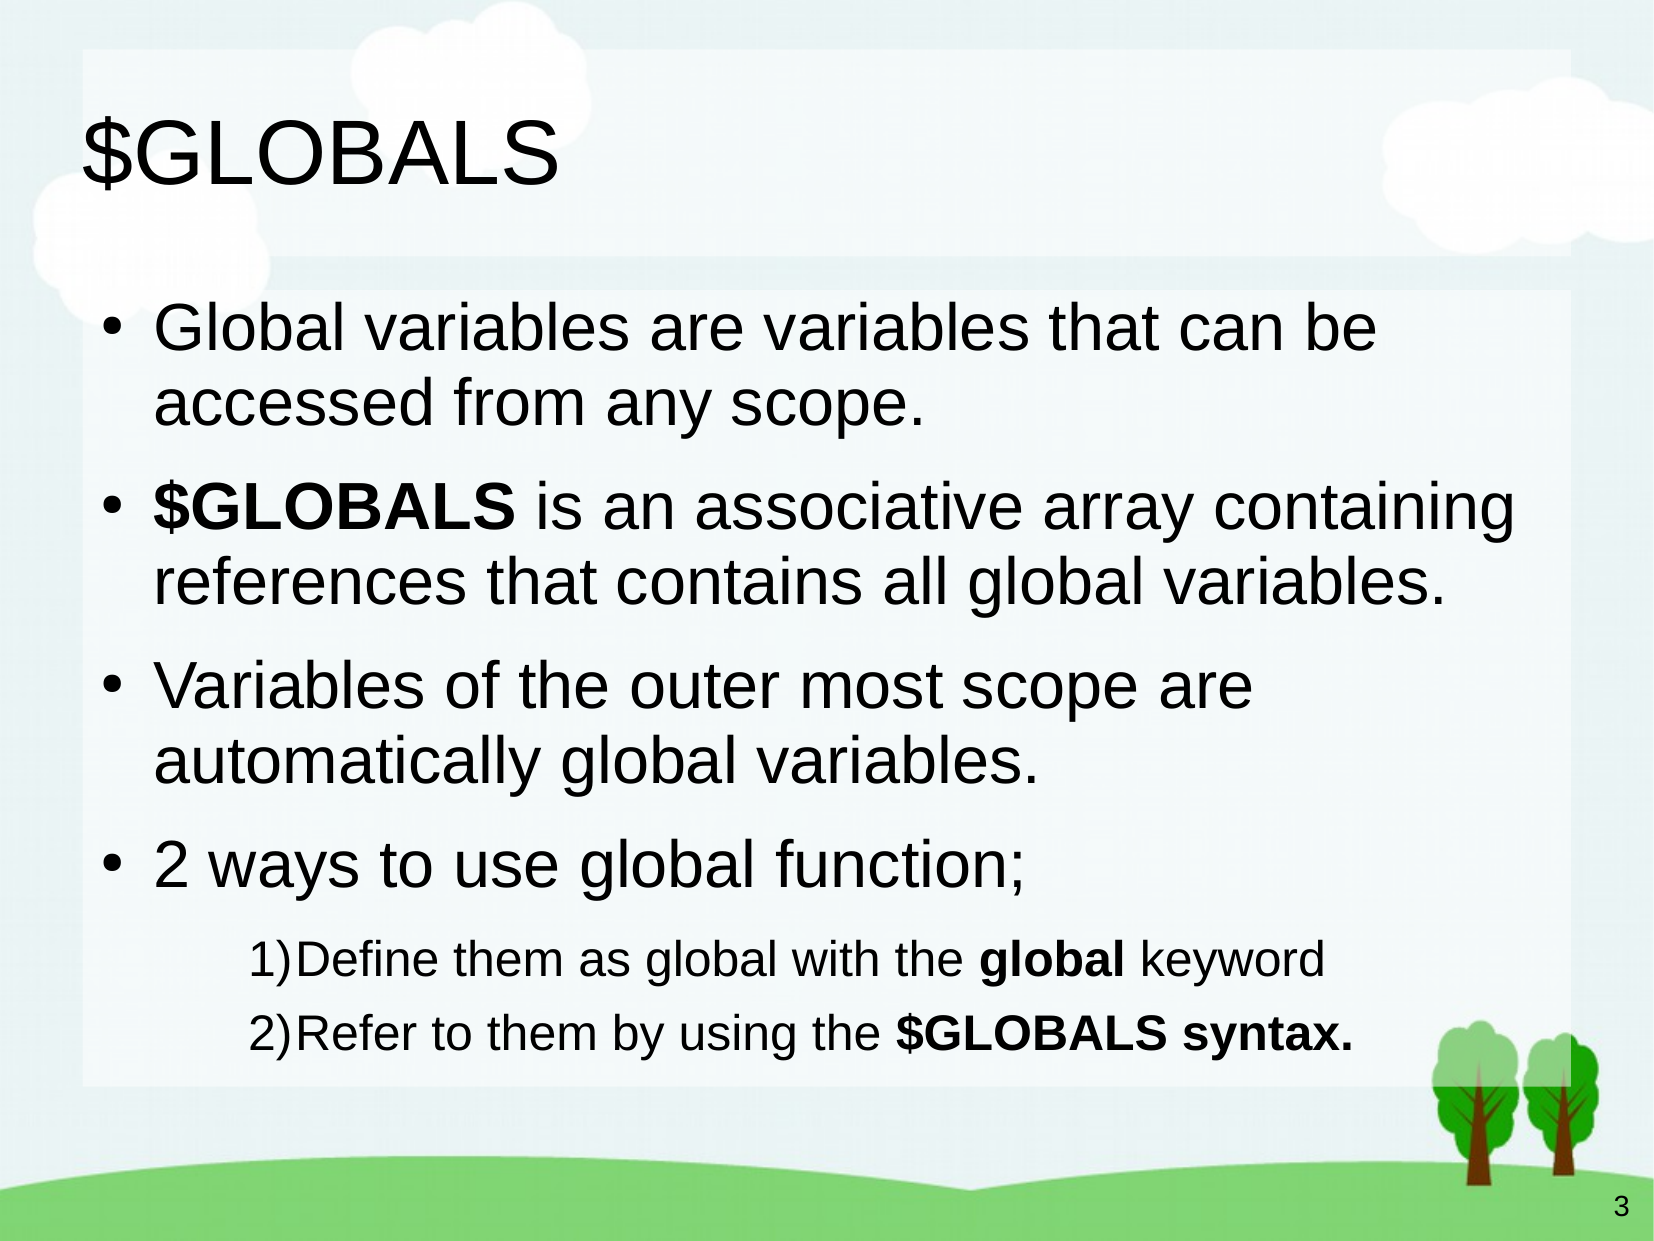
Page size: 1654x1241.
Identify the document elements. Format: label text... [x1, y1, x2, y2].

picture [0, 0, 1654, 1241]
title $GLOBALS [82, 49, 1571, 257]
list Global variables are variables that can be accessed from any scope. $GLOBALS is an associative array containing references that contains all global variables. Variables of the outer most scope are automatically global variables. 2 ways to use global function; Define them as global with the global keyword Refer to them by using the $GLOBALS syntax. [82, 290, 1571, 1087]
